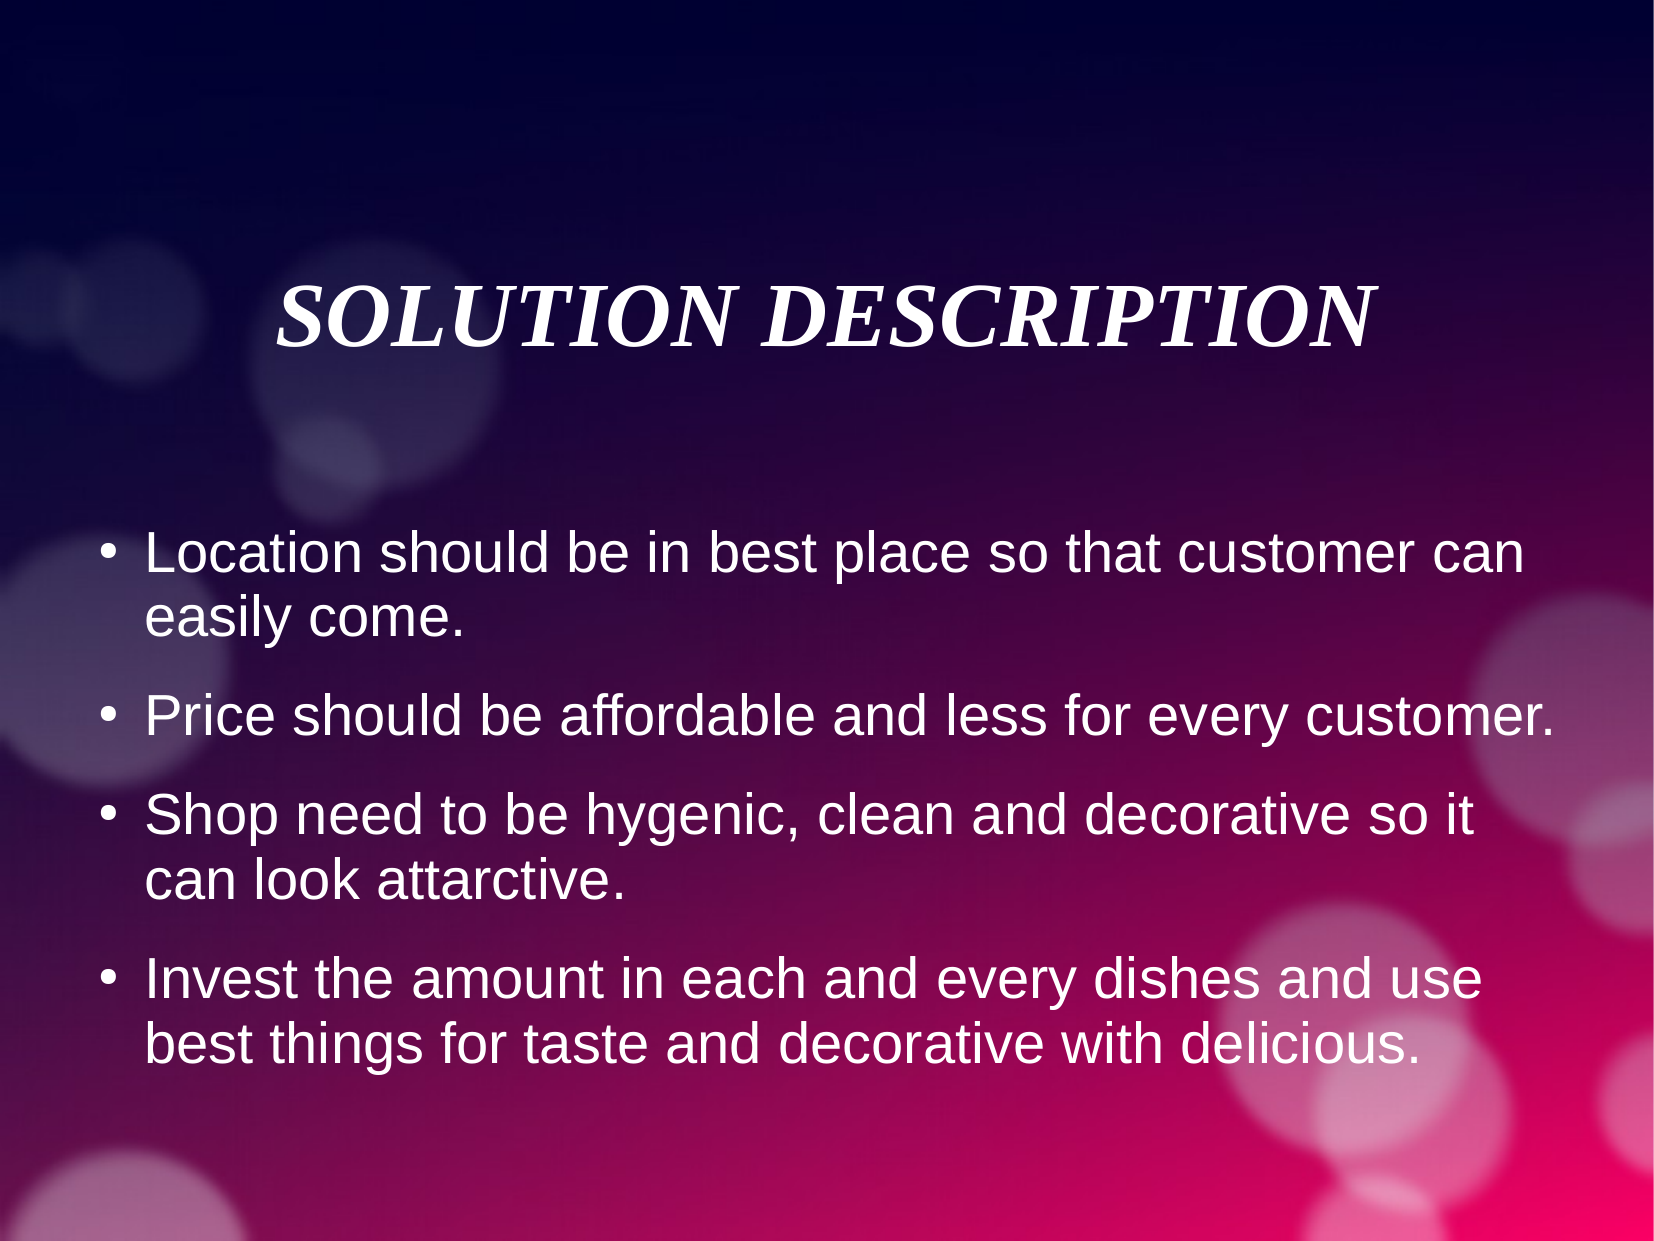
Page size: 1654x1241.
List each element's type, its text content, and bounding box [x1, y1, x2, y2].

picture [0, 0, 1654, 1241]
title Solution Description [82, 177, 1571, 461]
list Location should be in best place so that customer can easily come. Price should be affordable and less for every customer. Shop need to be hygenic, clean and decorative so it can look attarctive. Invest the amount in each and every dishes and use best things for taste and decorative with delicious. [82, 519, 1571, 1123]
